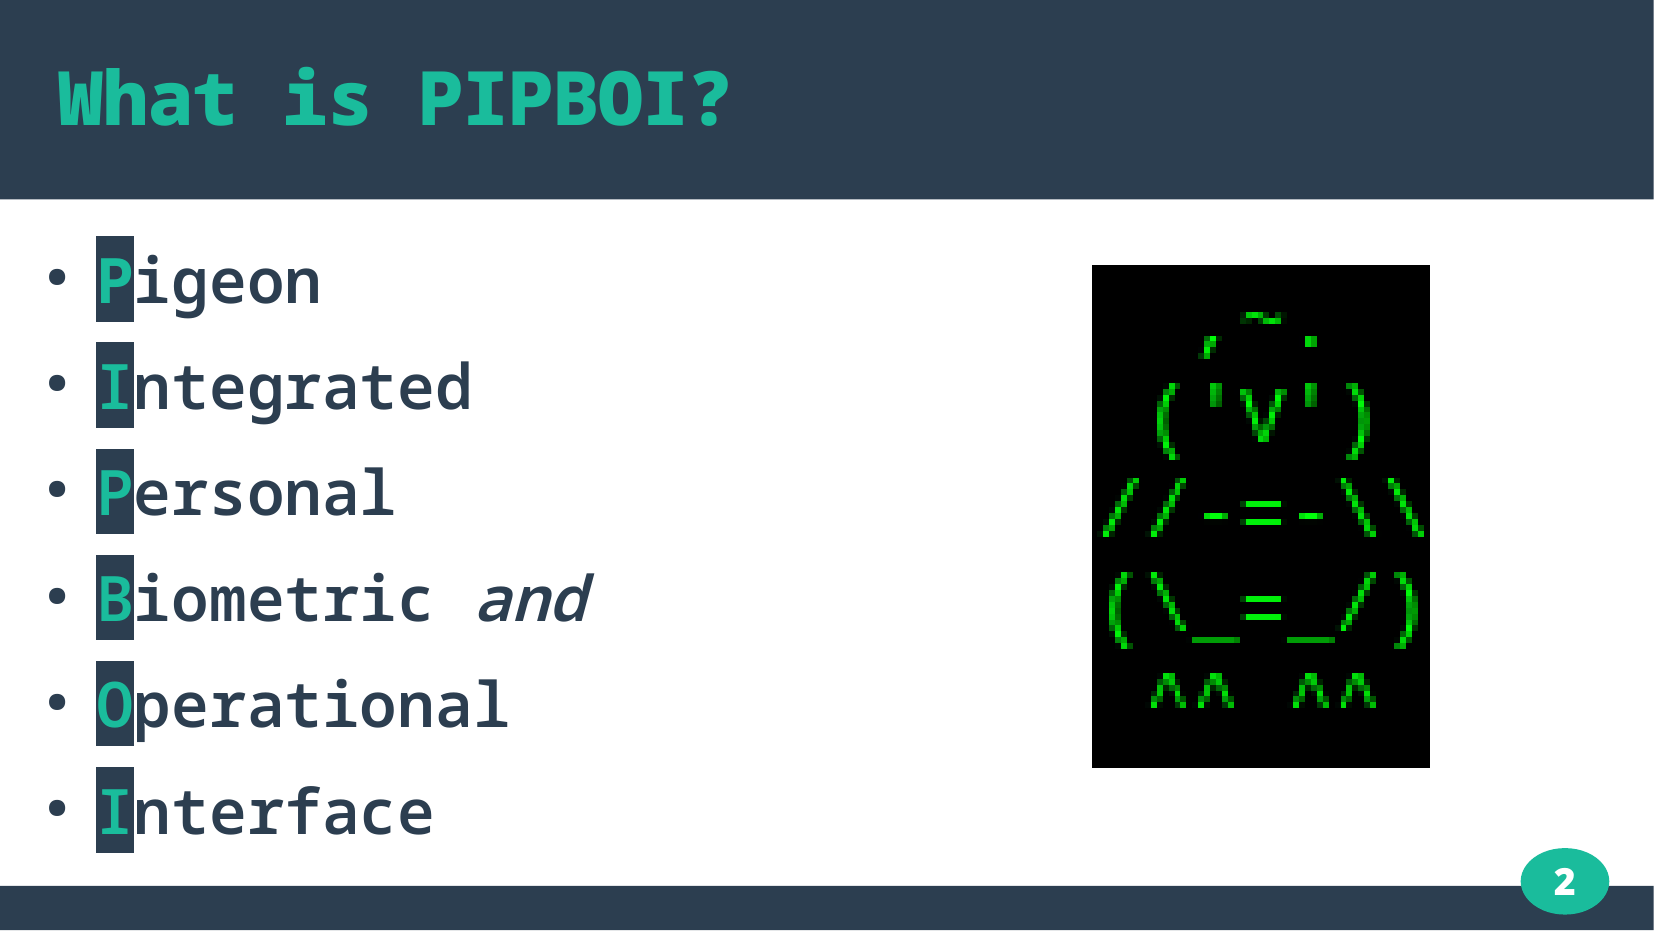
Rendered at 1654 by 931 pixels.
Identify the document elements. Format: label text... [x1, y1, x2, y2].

list Pigeon Integrated Personal Biometric and Operational Interface [29, 236, 1565, 857]
title What is PIPBOI? [59, 37, 1595, 155]
picture [1092, 265, 1430, 768]
